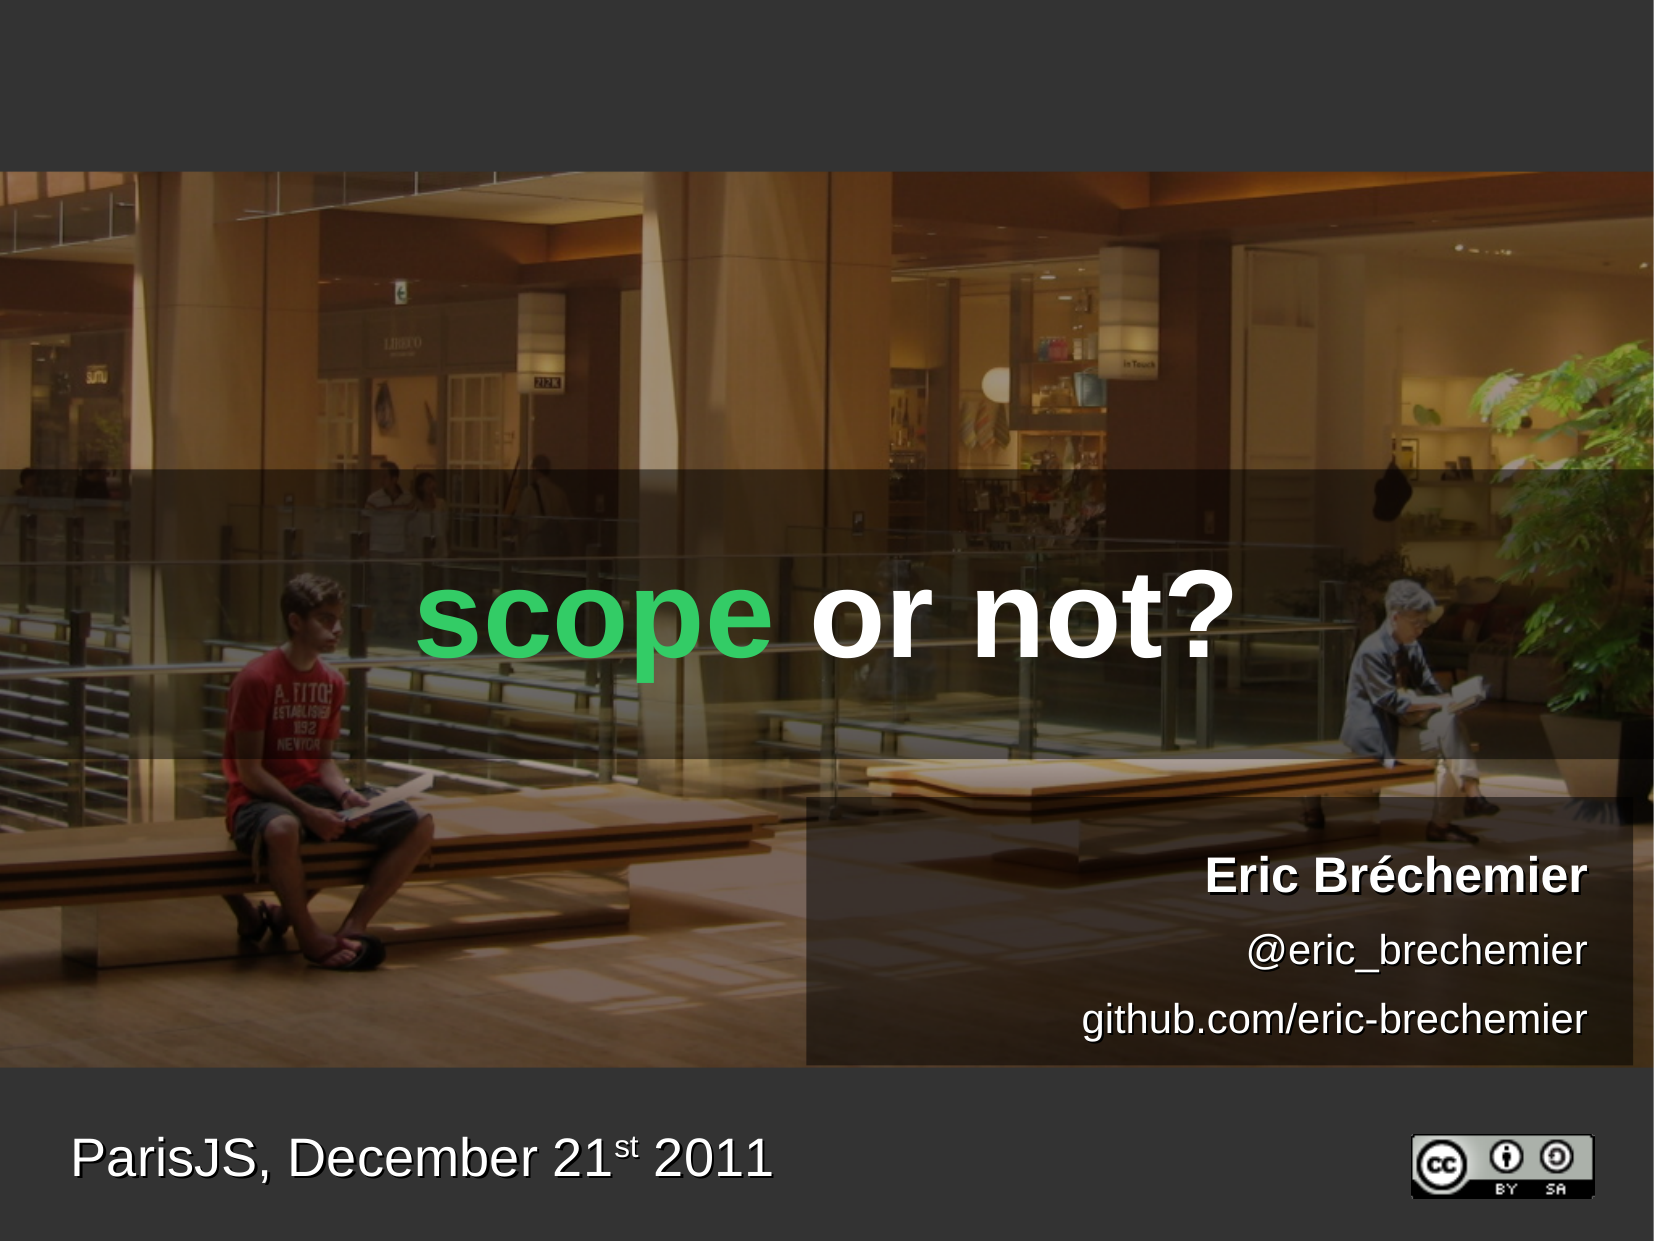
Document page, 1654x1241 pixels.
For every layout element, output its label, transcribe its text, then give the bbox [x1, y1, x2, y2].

picture [0, 760, 1654, 1241]
picture [0, 0, 1654, 469]
text_box ParisJS, December 21st 2011 [70, 1068, 1548, 1241]
title scope or not? [0, 469, 1654, 760]
